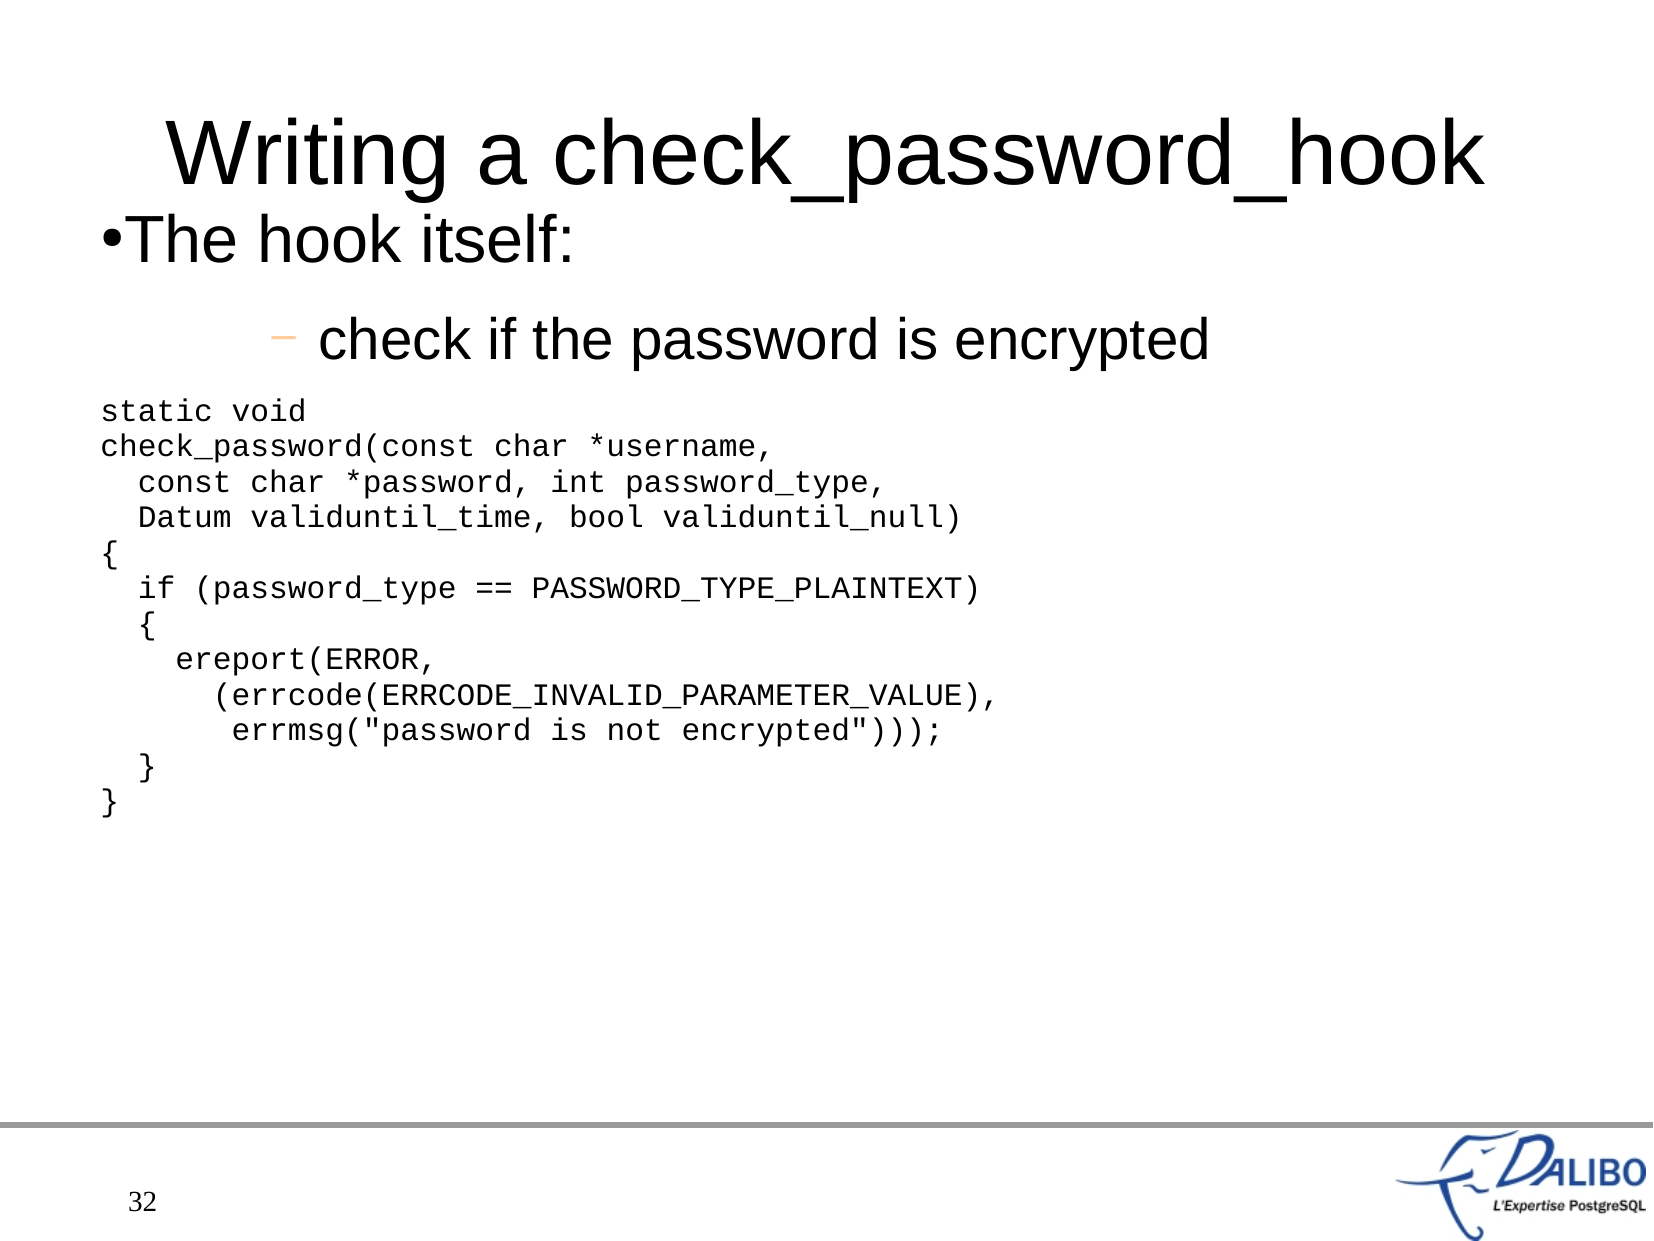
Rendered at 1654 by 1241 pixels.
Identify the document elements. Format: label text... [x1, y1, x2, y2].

title Writing a check_password_hook [82, 49, 1571, 202]
list The hook itself: check if the password is encrypted static void check_password(const char *username, const char *password, int password_type, Datum validuntil_time, bool validuntil_null) { if (password_type == PASSWORD_TYPE_PLAINTEXT) { ereport(ERROR, (errcode(ERRCODE_INVALID_PARAMETER_VALUE), errmsg("password is not encrypted"))); } } [82, 202, 1571, 1022]
picture [1395, 1130, 1646, 1241]
